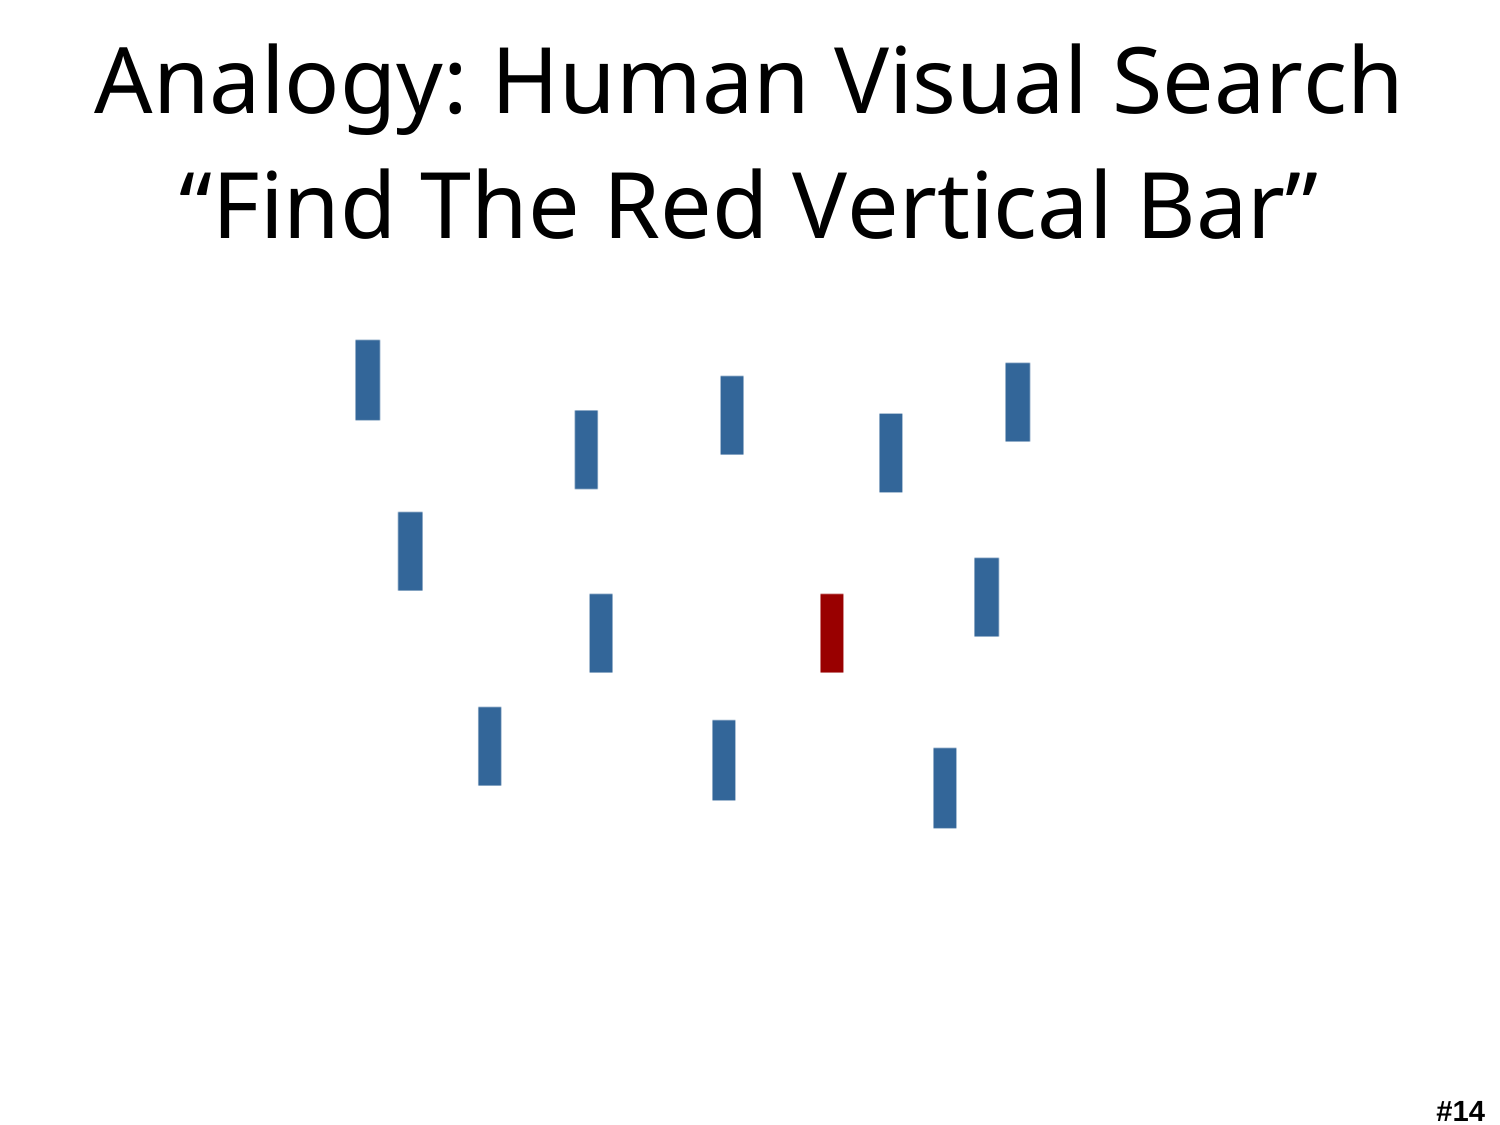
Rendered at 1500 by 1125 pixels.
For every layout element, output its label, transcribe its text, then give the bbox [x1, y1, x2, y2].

title Analogy: Human Visual Search “Find The Red Vertical Bar” [24, 32, 1476, 376]
picture [251, 278, 1163, 863]
